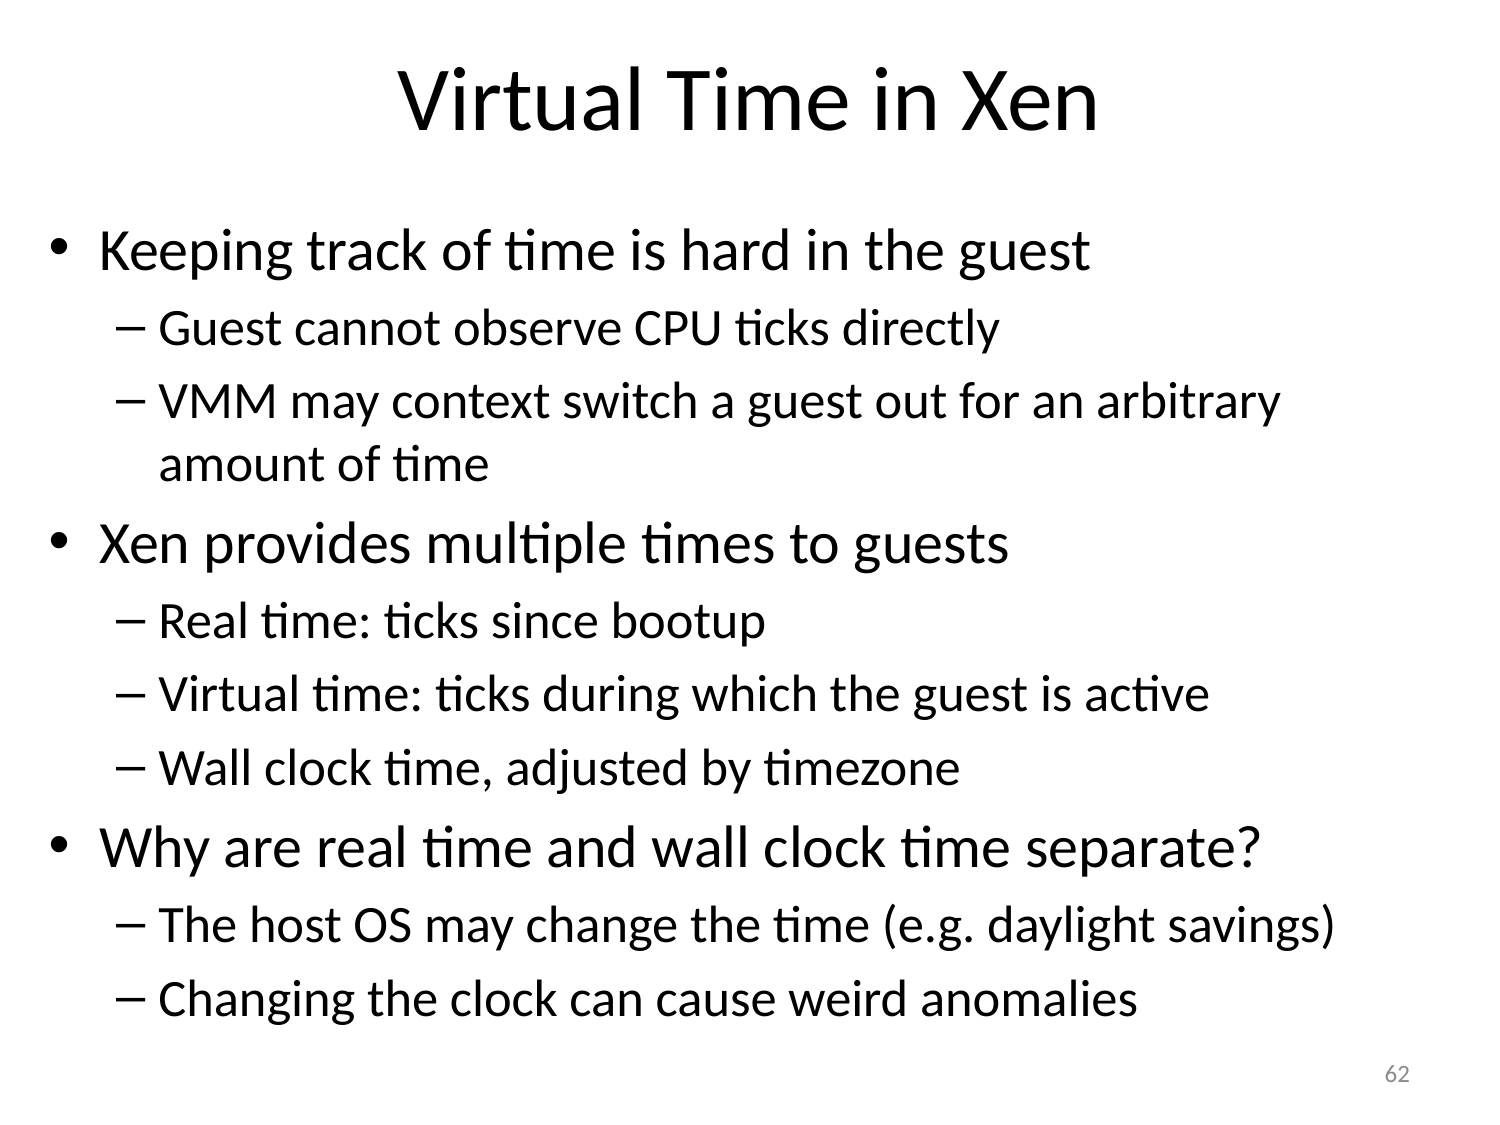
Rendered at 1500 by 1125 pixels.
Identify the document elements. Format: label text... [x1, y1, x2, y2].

list Keeping track of time is hard in the guest Guest cannot observe CPU ticks directly VMM may context switch a guest out for an arbitrary amount of time Xen provides multiple times to guests Real time: ticks since bootup Virtual time: ticks during which the guest is active Wall clock time, adjusted by timezone Why are real time and wall clock time separate? The host OS may change the time (e.g. daylight savings) Changing the clock can cause weird anomalies [33, 202, 1467, 1041]
title Virtual Time in Xen [75, 0, 1425, 188]
slide_number <number> [1074, 1042, 1425, 1103]
